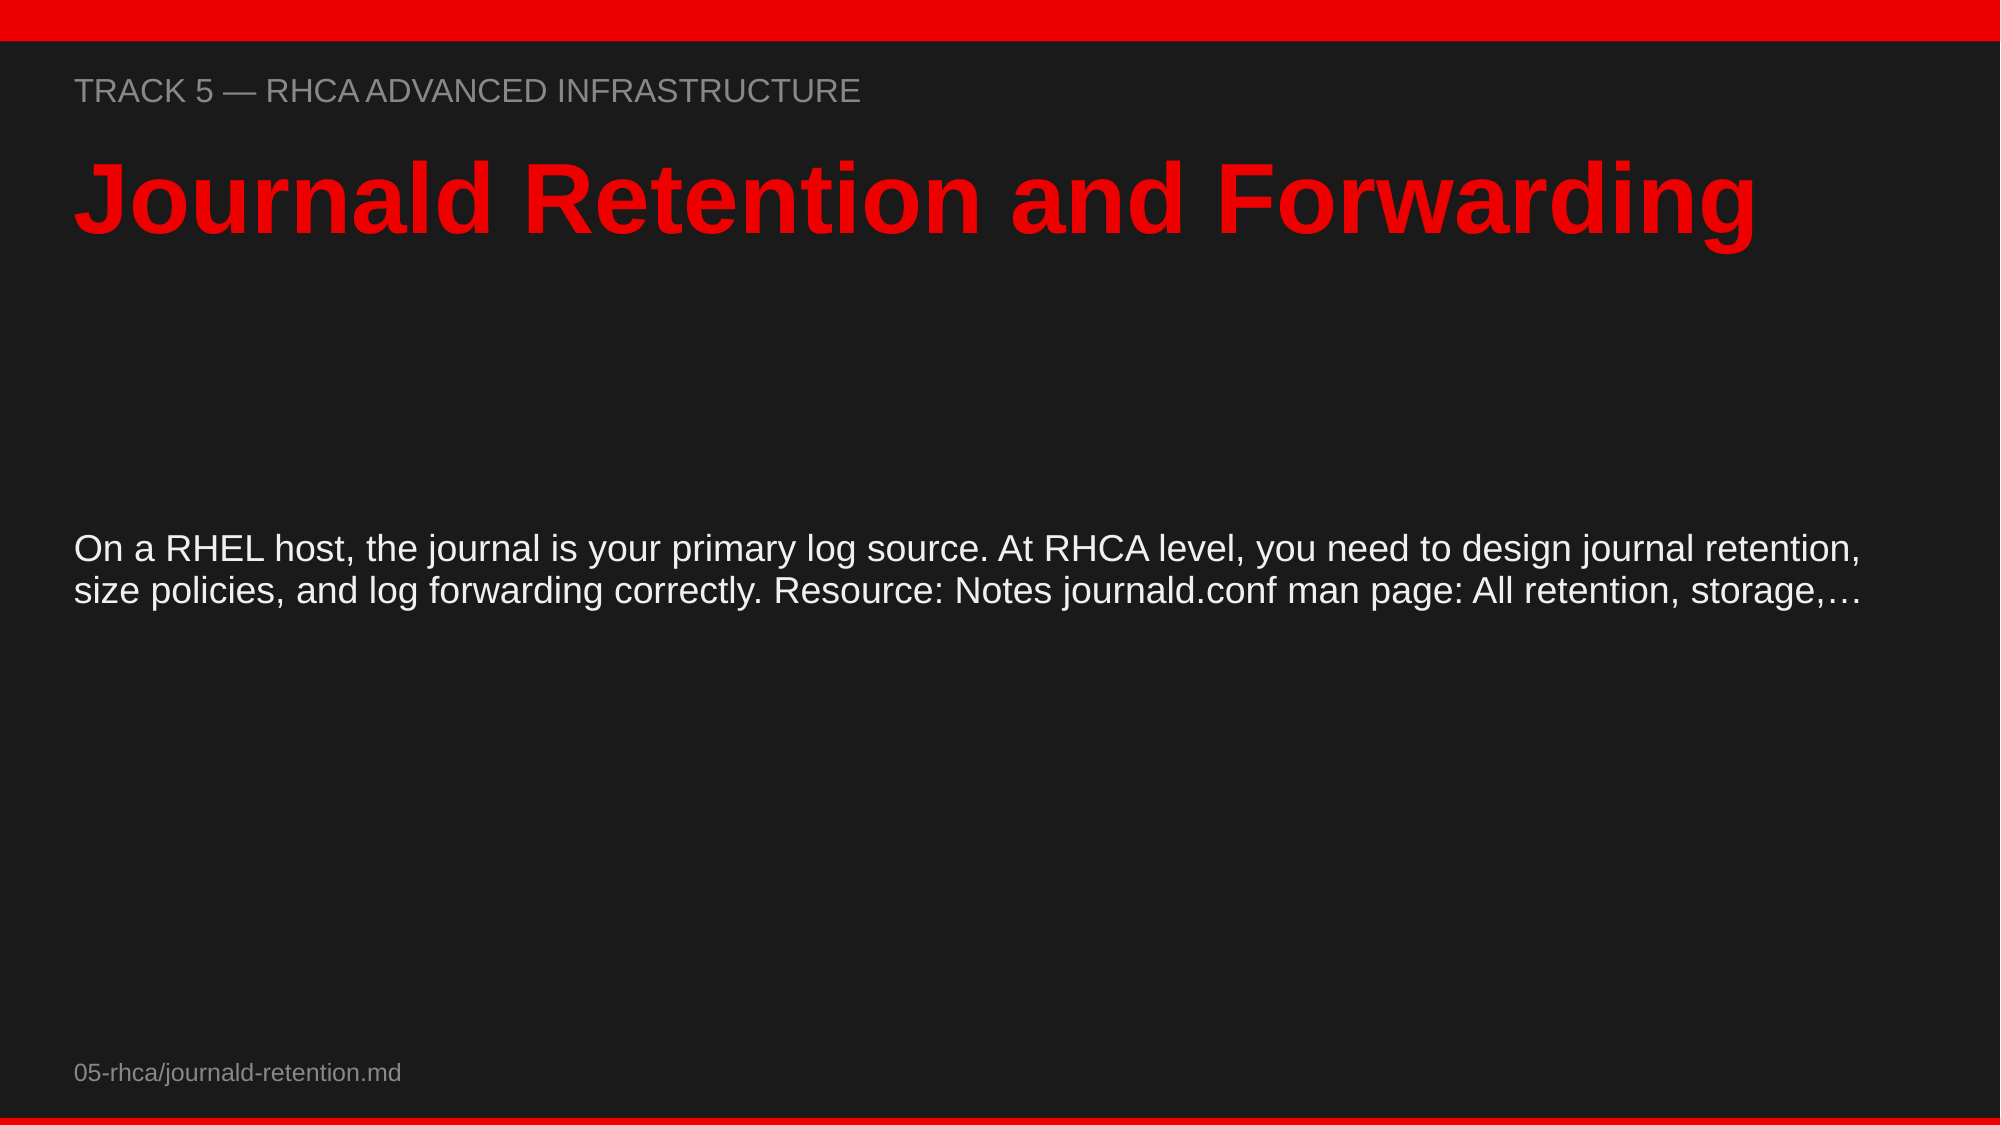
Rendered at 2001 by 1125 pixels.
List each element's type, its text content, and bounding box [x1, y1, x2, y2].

text_box TRACK 5 — RHCA ADVANCED INFRASTRUCTURE [59, 64, 1942, 119]
text_box Journald Retention and Forwarding [59, 135, 1942, 461]
text_box 05-rhca/journald-retention.md [59, 1051, 1942, 1093]
text_box [0, 0, 2001, 42]
text_box [0, 1117, 2001, 1125]
text_box On a RHEL host, the journal is your primary log source. At RHCA level, you need to design journal retention, size policies, and log forwarding correctly. Resource: Notes journald.conf man page: All retention, storage,… [59, 519, 1942, 727]
